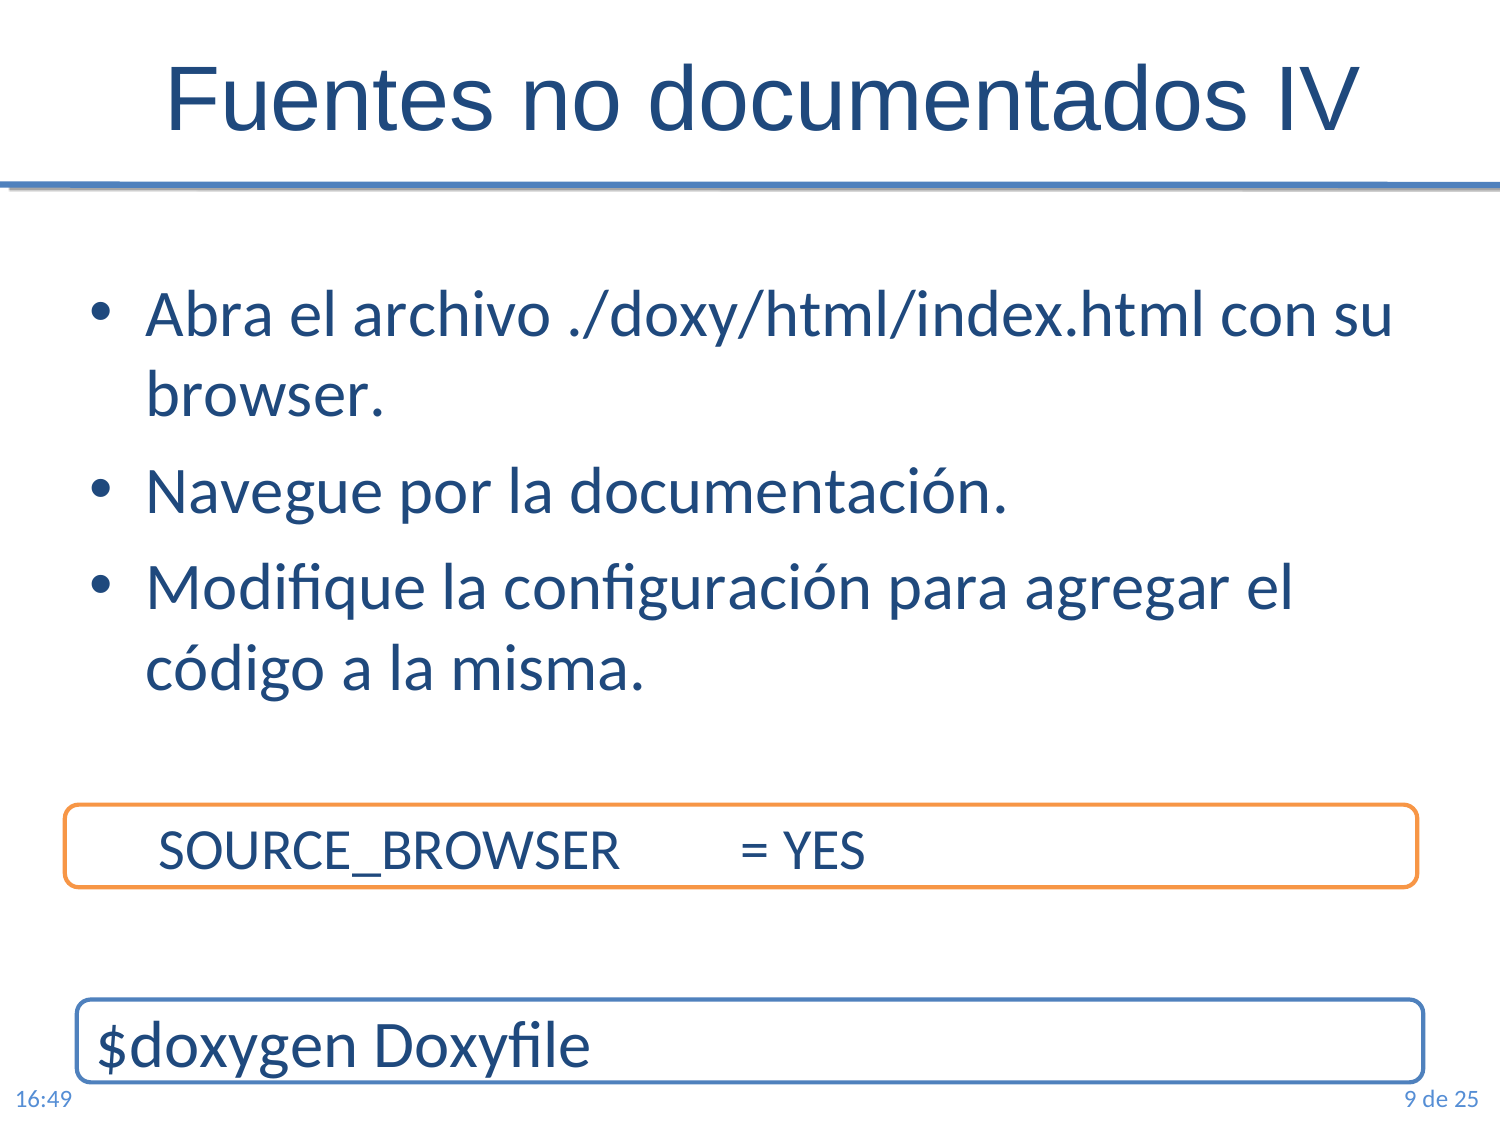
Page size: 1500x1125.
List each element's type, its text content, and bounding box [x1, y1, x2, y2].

text_box SOURCE_BROWSER = YES [64, 804, 1418, 888]
text_box $doxygen Doxyfile [76, 999, 1424, 1083]
text_box <number> de 25 [1352, 1070, 1500, 1125]
text_box Fuentes no documentados IV [88, 0, 1439, 181]
text_box 16:49 [0, 1070, 124, 1125]
text_box Abra el archivo ./doxy/html/index.html con su browser. Navegue por la documentación. Modifique la configuración para agregar el código a la misma. Generar documentación [75, 262, 1426, 1005]
